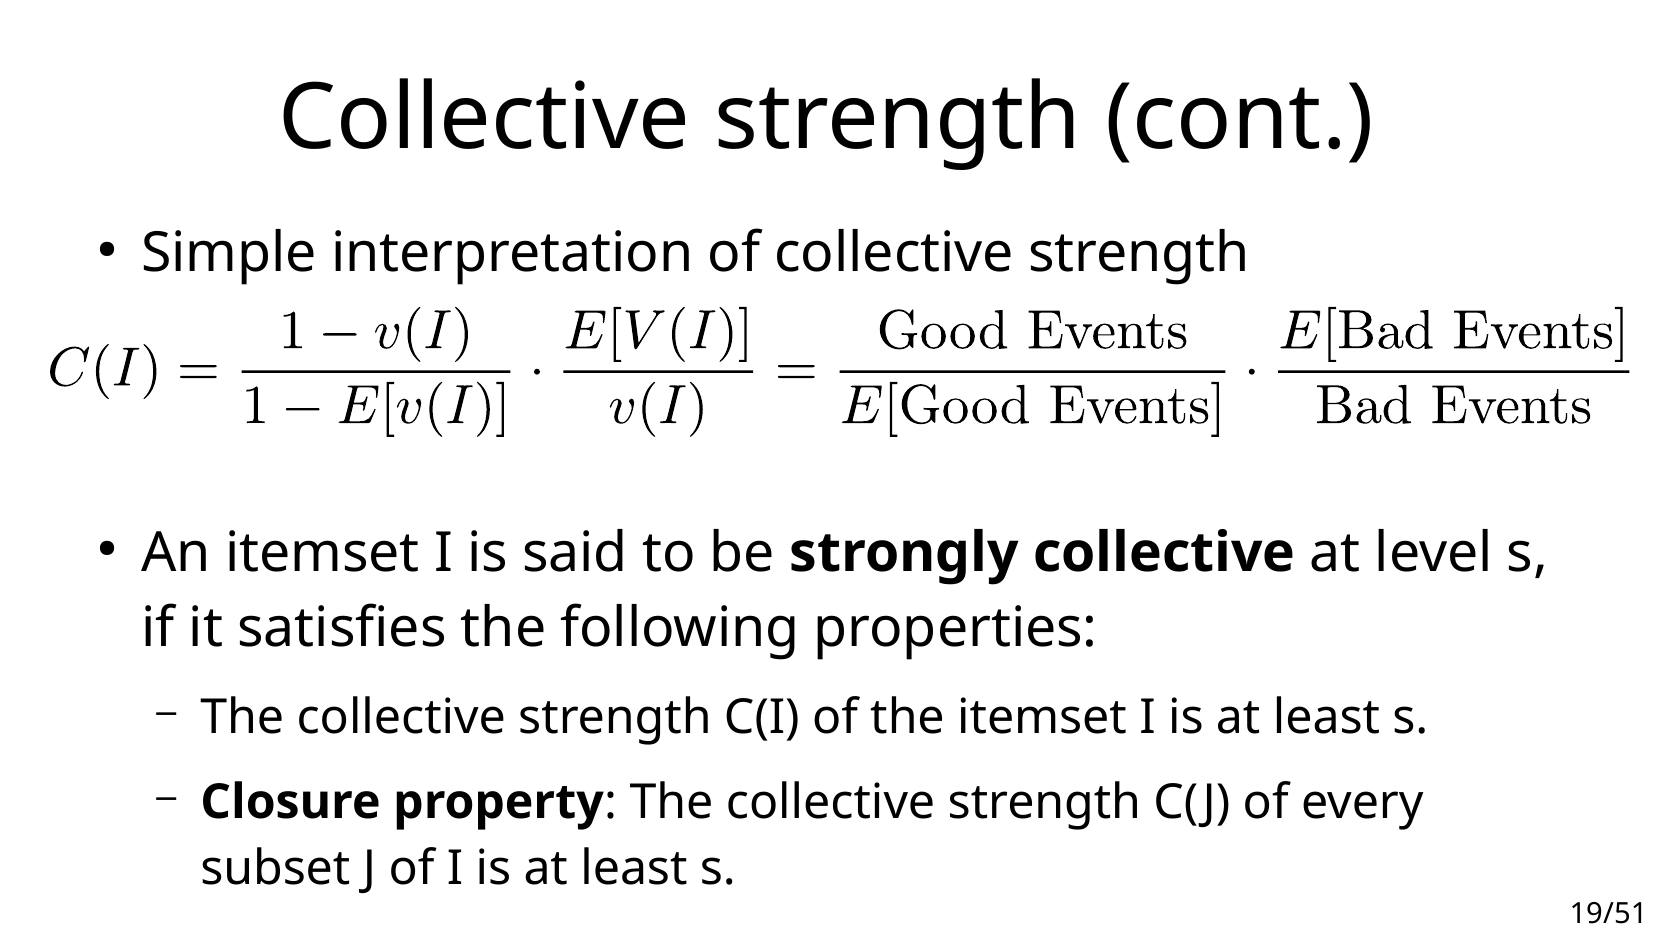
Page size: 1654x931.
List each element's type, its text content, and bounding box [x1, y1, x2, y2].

title Collective strength (cont.) [82, 1, 1571, 212]
list Simple interpretation of collective strength An itemset I is said to be strongly collective at level s, if it satisfies the following properties: The collective strength C(I) of the itemset I is at least s. Closure property: The collective strength C(J) of every subset J of I is at least s. [82, 437, 1571, 909]
text_box [47, 306, 1630, 437]
list Simple interpretation of collective strength An itemset I is said to be strongly collective at level s, if it satisfies the following properties: The collective strength C(I) of the itemset I is at least s. Closure property: The collective strength C(J) of every subset J of I is at least s. [82, 212, 1571, 306]
